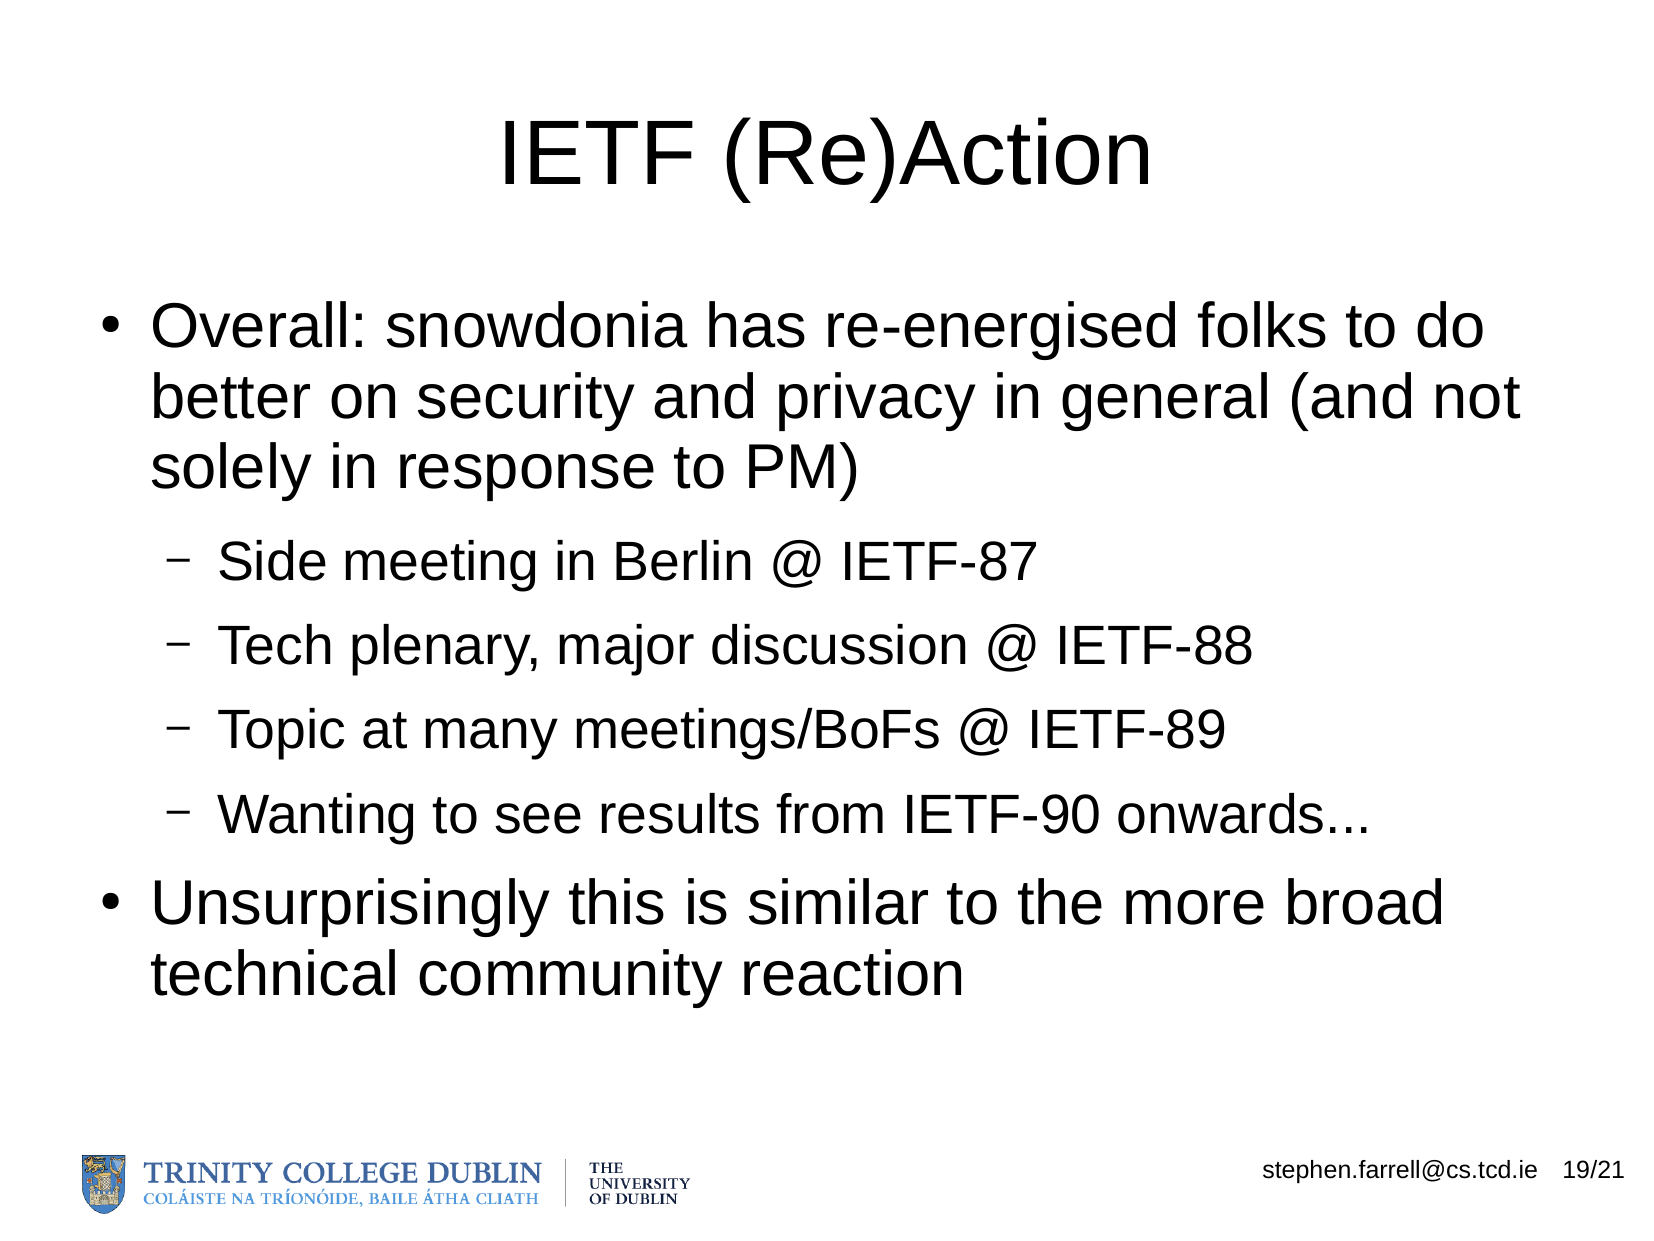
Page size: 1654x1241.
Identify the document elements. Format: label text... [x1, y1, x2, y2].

title IETF (Re)Action [82, 49, 1571, 257]
picture [82, 1155, 694, 1214]
list Overall: snowdonia has re-energised folks to do better on security and privacy in general (and not solely in response to PM) Side meeting in Berlin @ IETF-87 Tech plenary, major discussion @ IETF-88 Topic at many meetings/BoFs @ IETF-89 Wanting to see results from IETF-90 onwards... Unsurprisingly this is similar to the more broad technical community reaction [82, 290, 1571, 1010]
